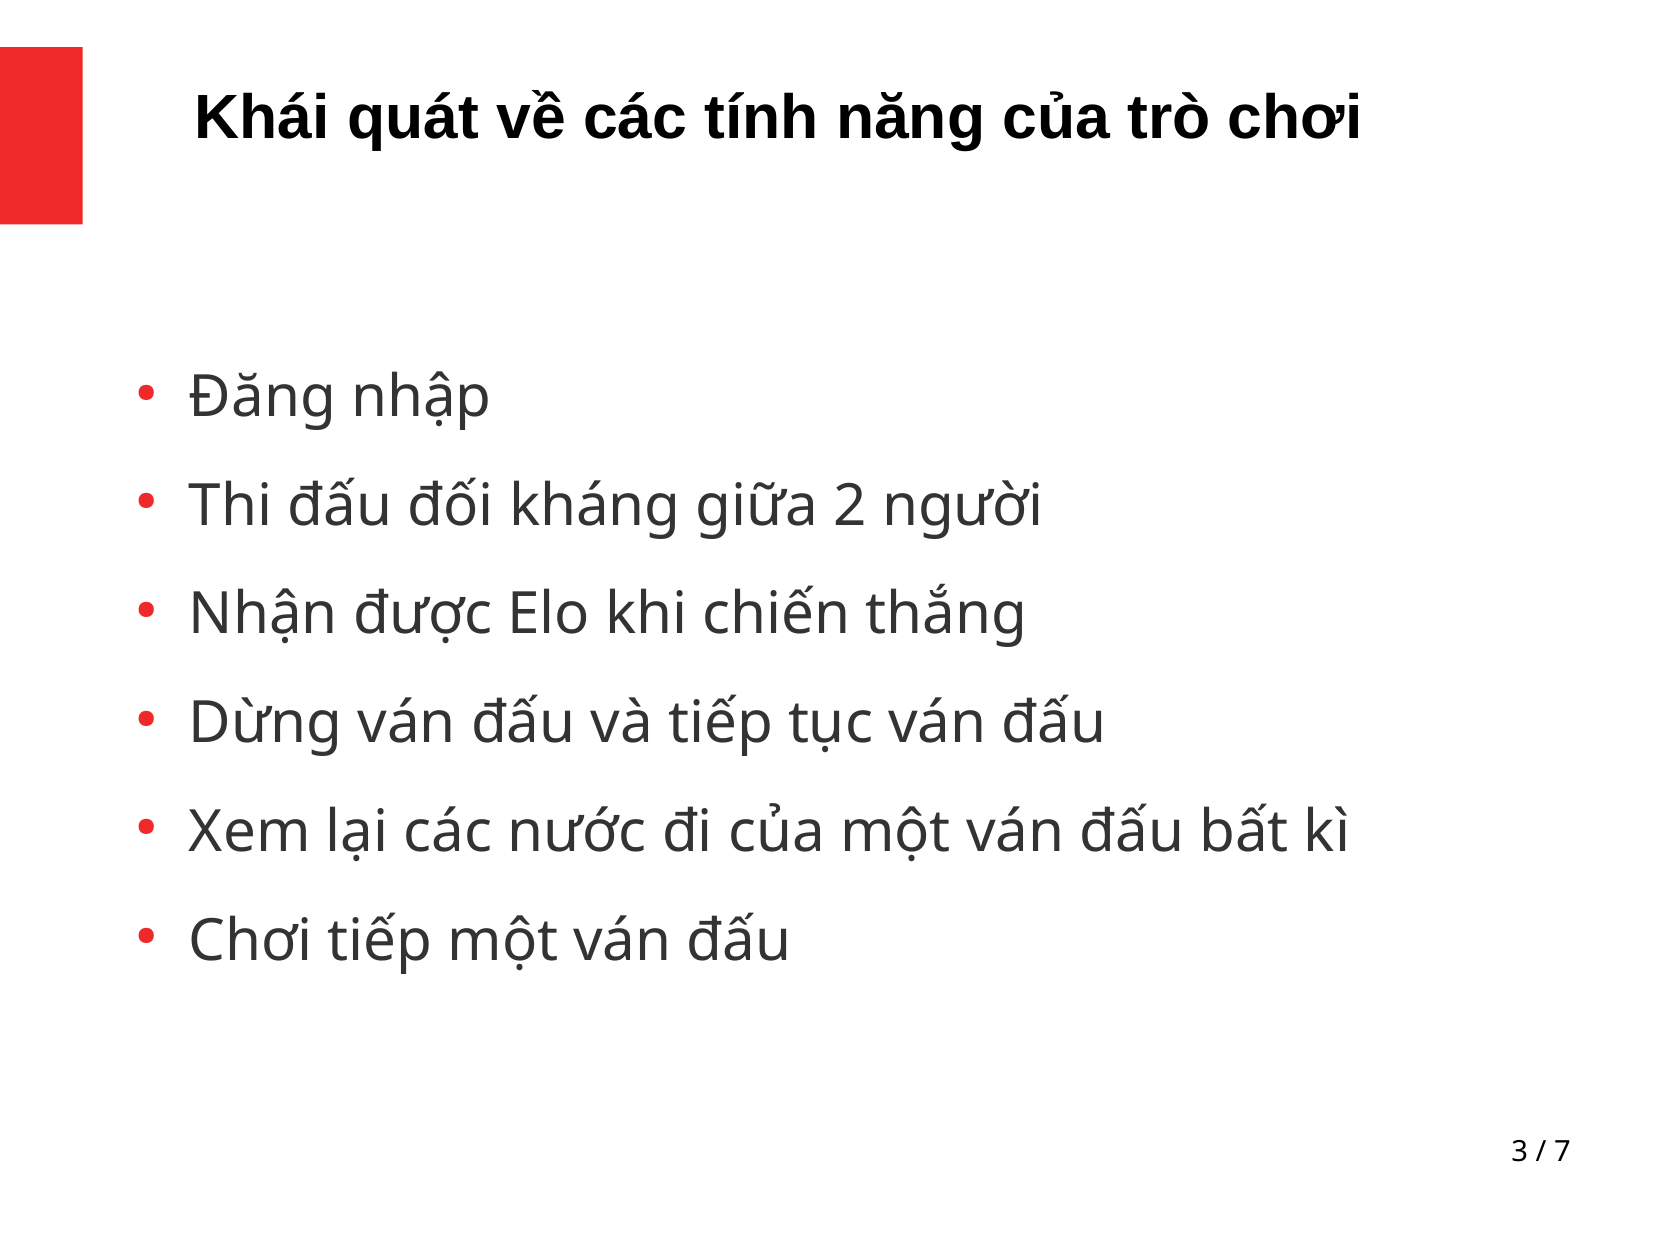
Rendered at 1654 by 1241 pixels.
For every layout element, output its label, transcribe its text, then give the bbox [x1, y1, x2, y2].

text_box Khái quát về các tính năng của trò chơi [180, 75, 1486, 160]
list Đăng nhập Thi đấu đối kháng giữa 2 người Nhận được Elo khi chiến thắng Dừng ván đấu và tiếp tục ván đấu Xem lại các nước đi của một ván đấu bất kì Chơi tiếp một ván đấu [118, 354, 1536, 1074]
